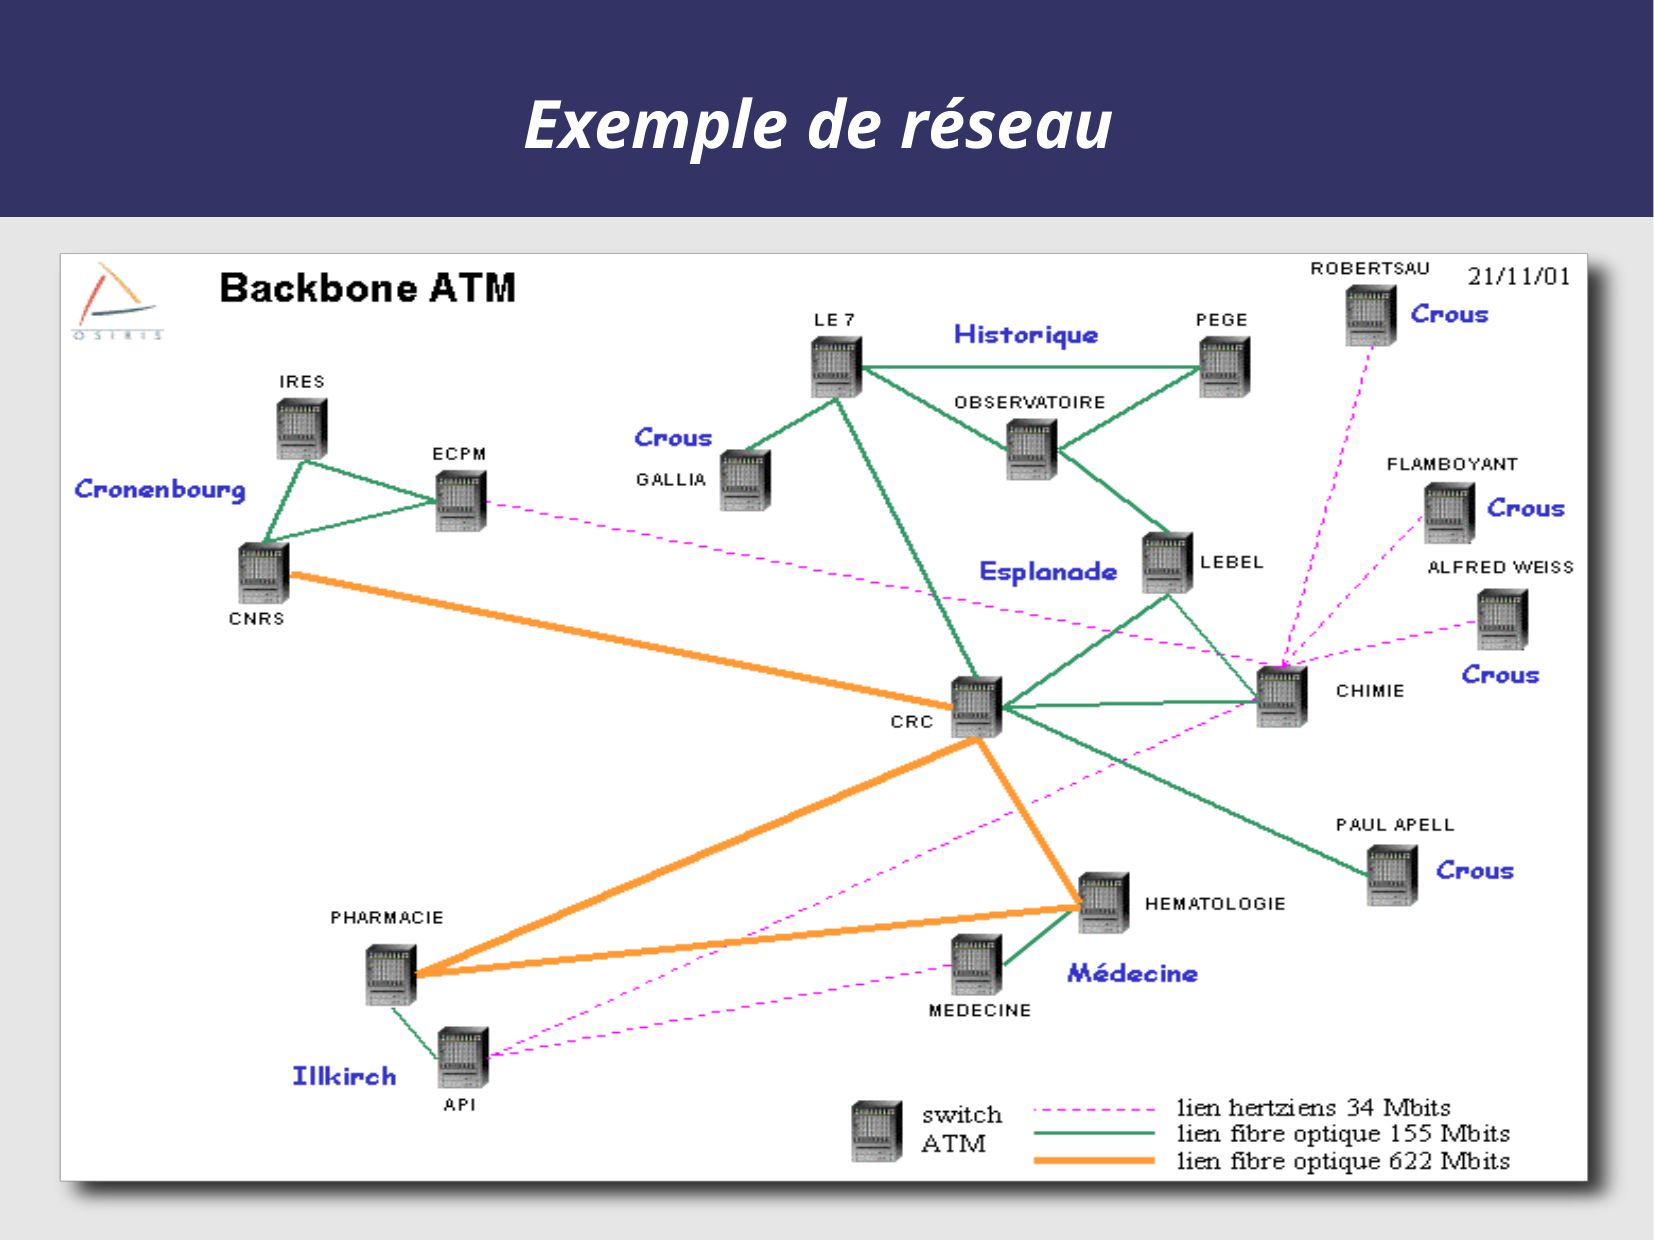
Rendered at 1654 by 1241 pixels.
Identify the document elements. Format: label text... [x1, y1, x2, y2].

picture [46, 242, 1637, 1221]
title Exemple de réseau [121, 19, 1534, 227]
